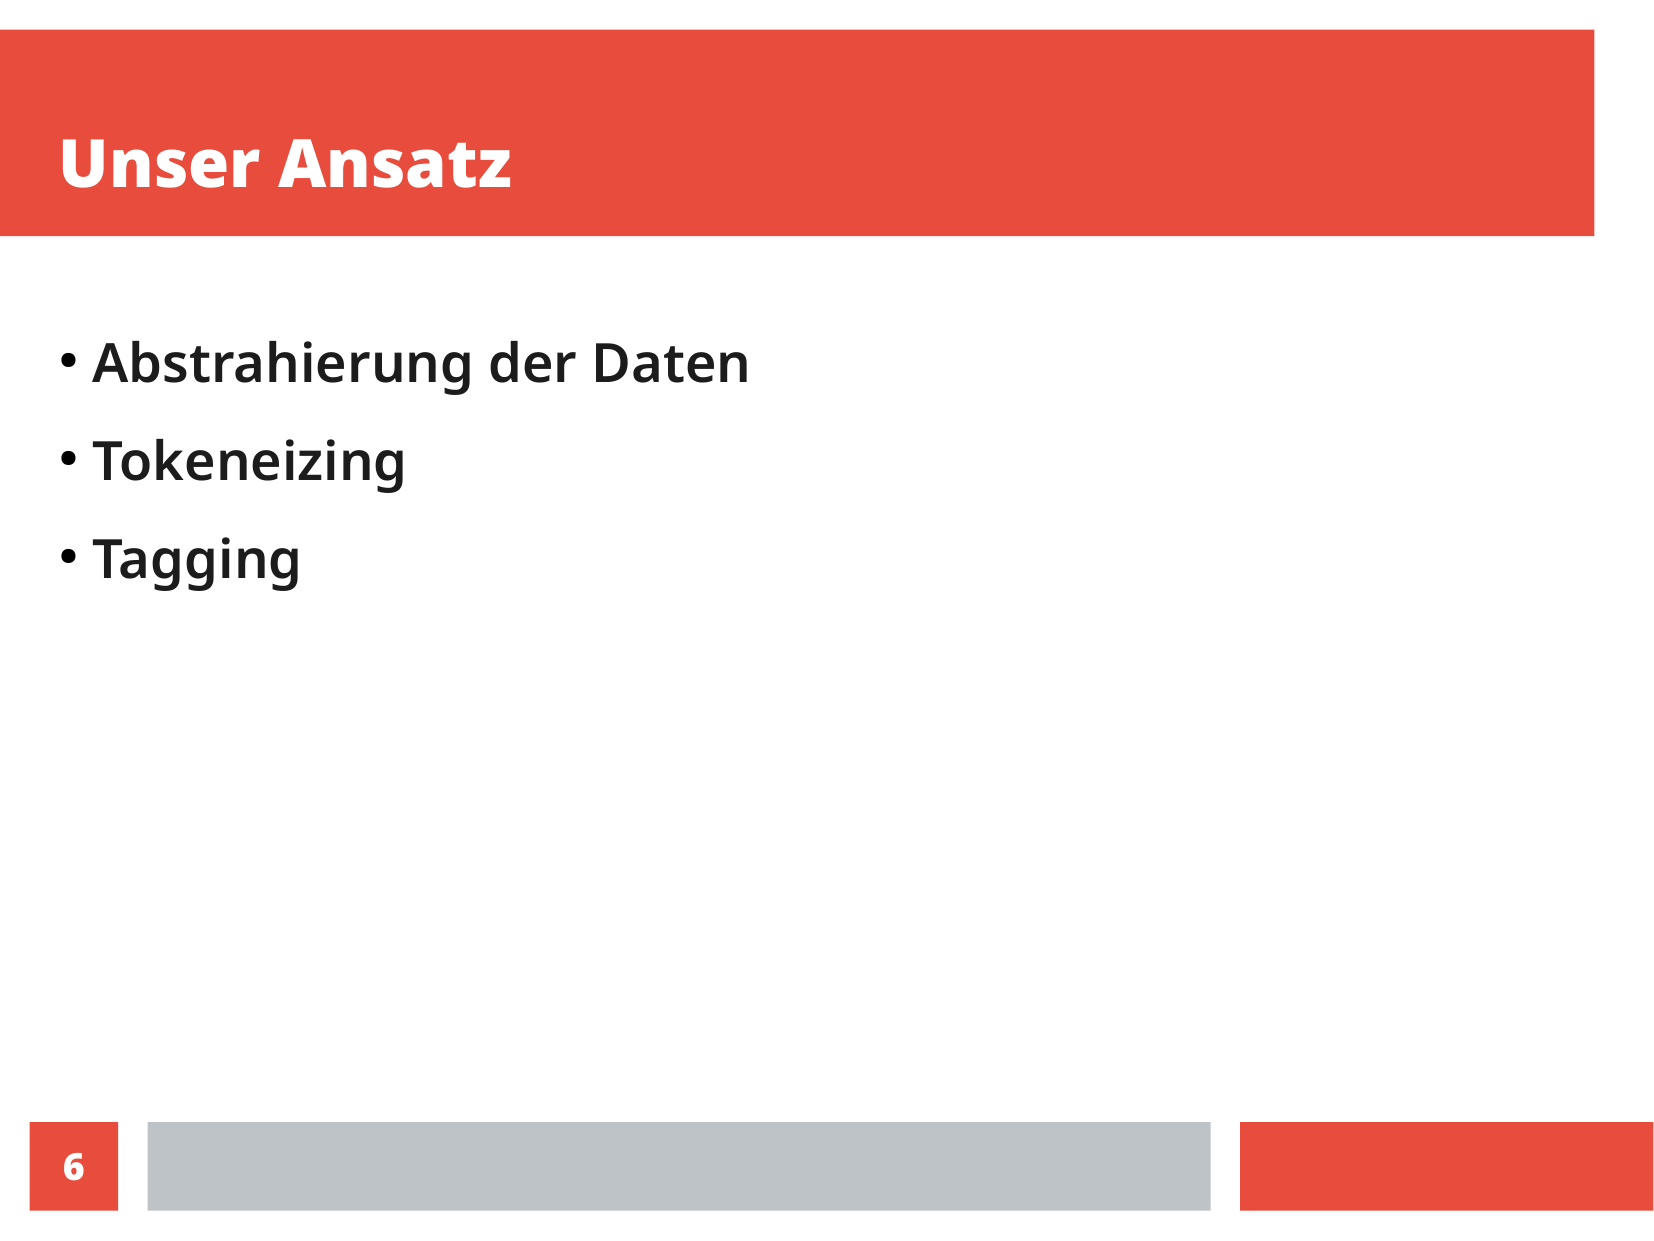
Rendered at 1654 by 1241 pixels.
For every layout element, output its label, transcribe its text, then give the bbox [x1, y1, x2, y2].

title Unser Ansatz [59, 59, 1595, 207]
list Abstrahierung der Daten Tokeneizing Tagging [59, 324, 1565, 1093]
